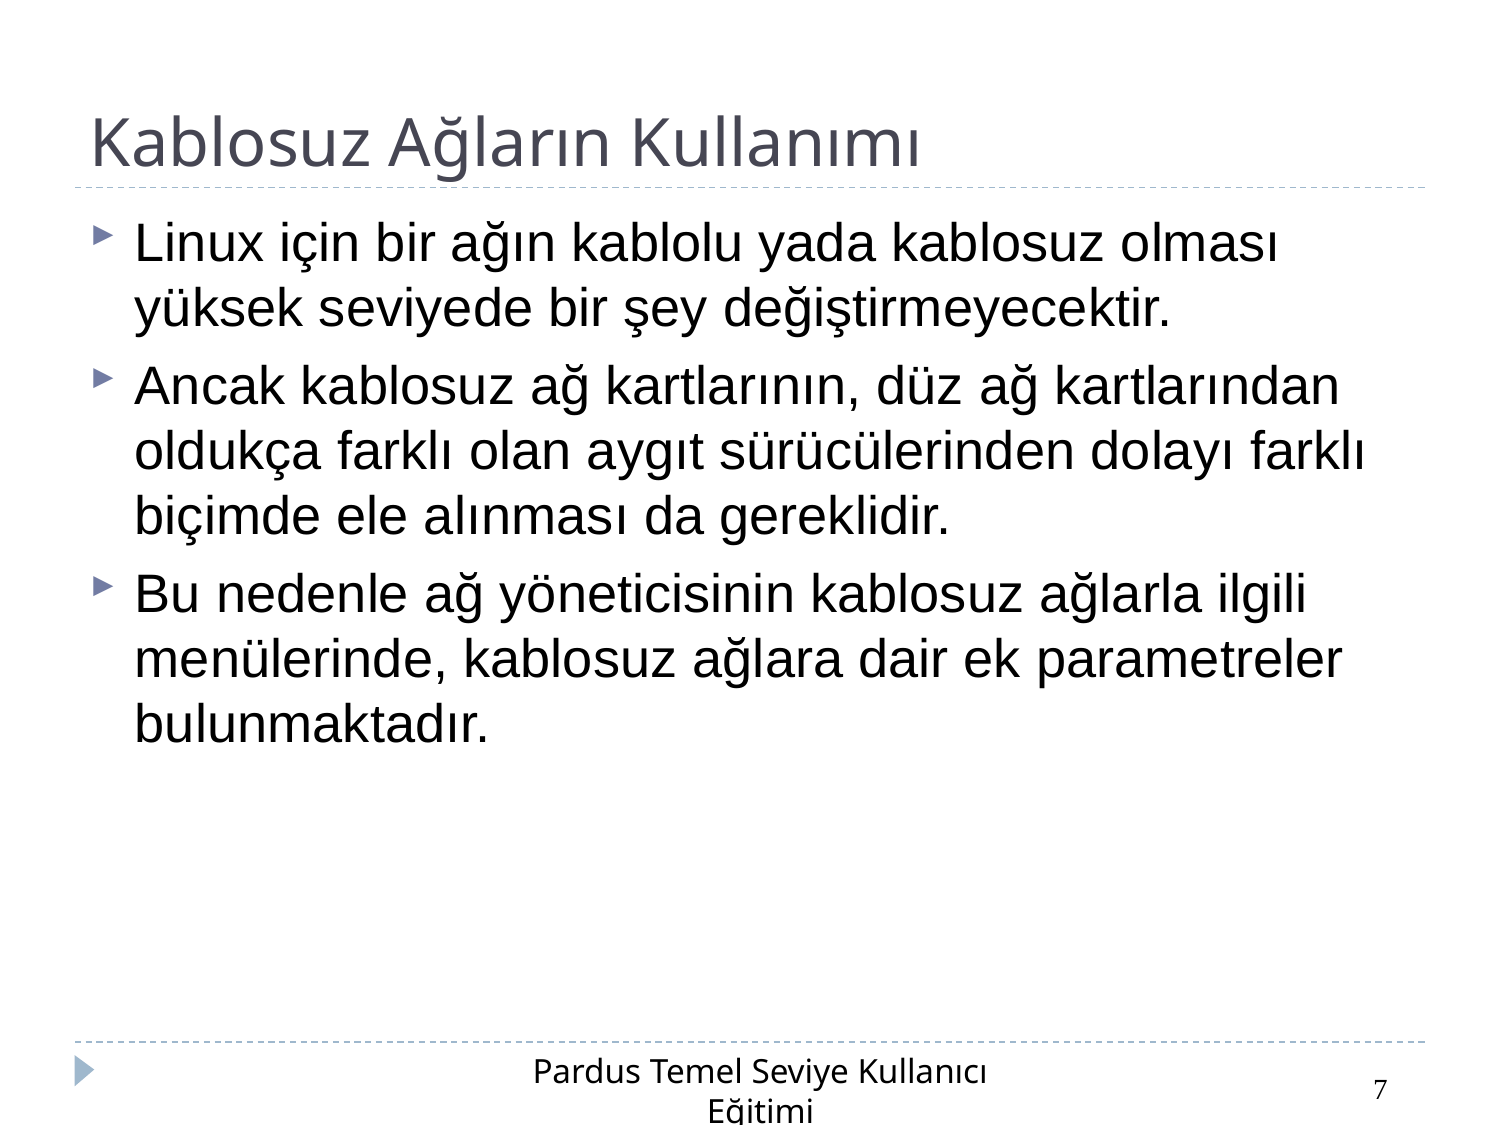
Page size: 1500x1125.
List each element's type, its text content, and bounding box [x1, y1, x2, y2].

title Kablosuz Ağların Kullanımı [75, 24, 1425, 188]
list Linux için bir ağın kablolu yada kablosuz olması yüksek seviyede bir şey değiştirmeyecektir. Ancak kablosuz ağ kartlarının, düz ağ kartlarından oldukça farklı olan aygıt sürücülerinden dolayı farklı biçimde ele alınması da gereklidir. Bu nedenle ağ yöneticisinin kablosuz ağlarla ilgili menülerinde, kablosuz ağlara dair ek parametreler bulunmaktadır. [75, 200, 1425, 1010]
